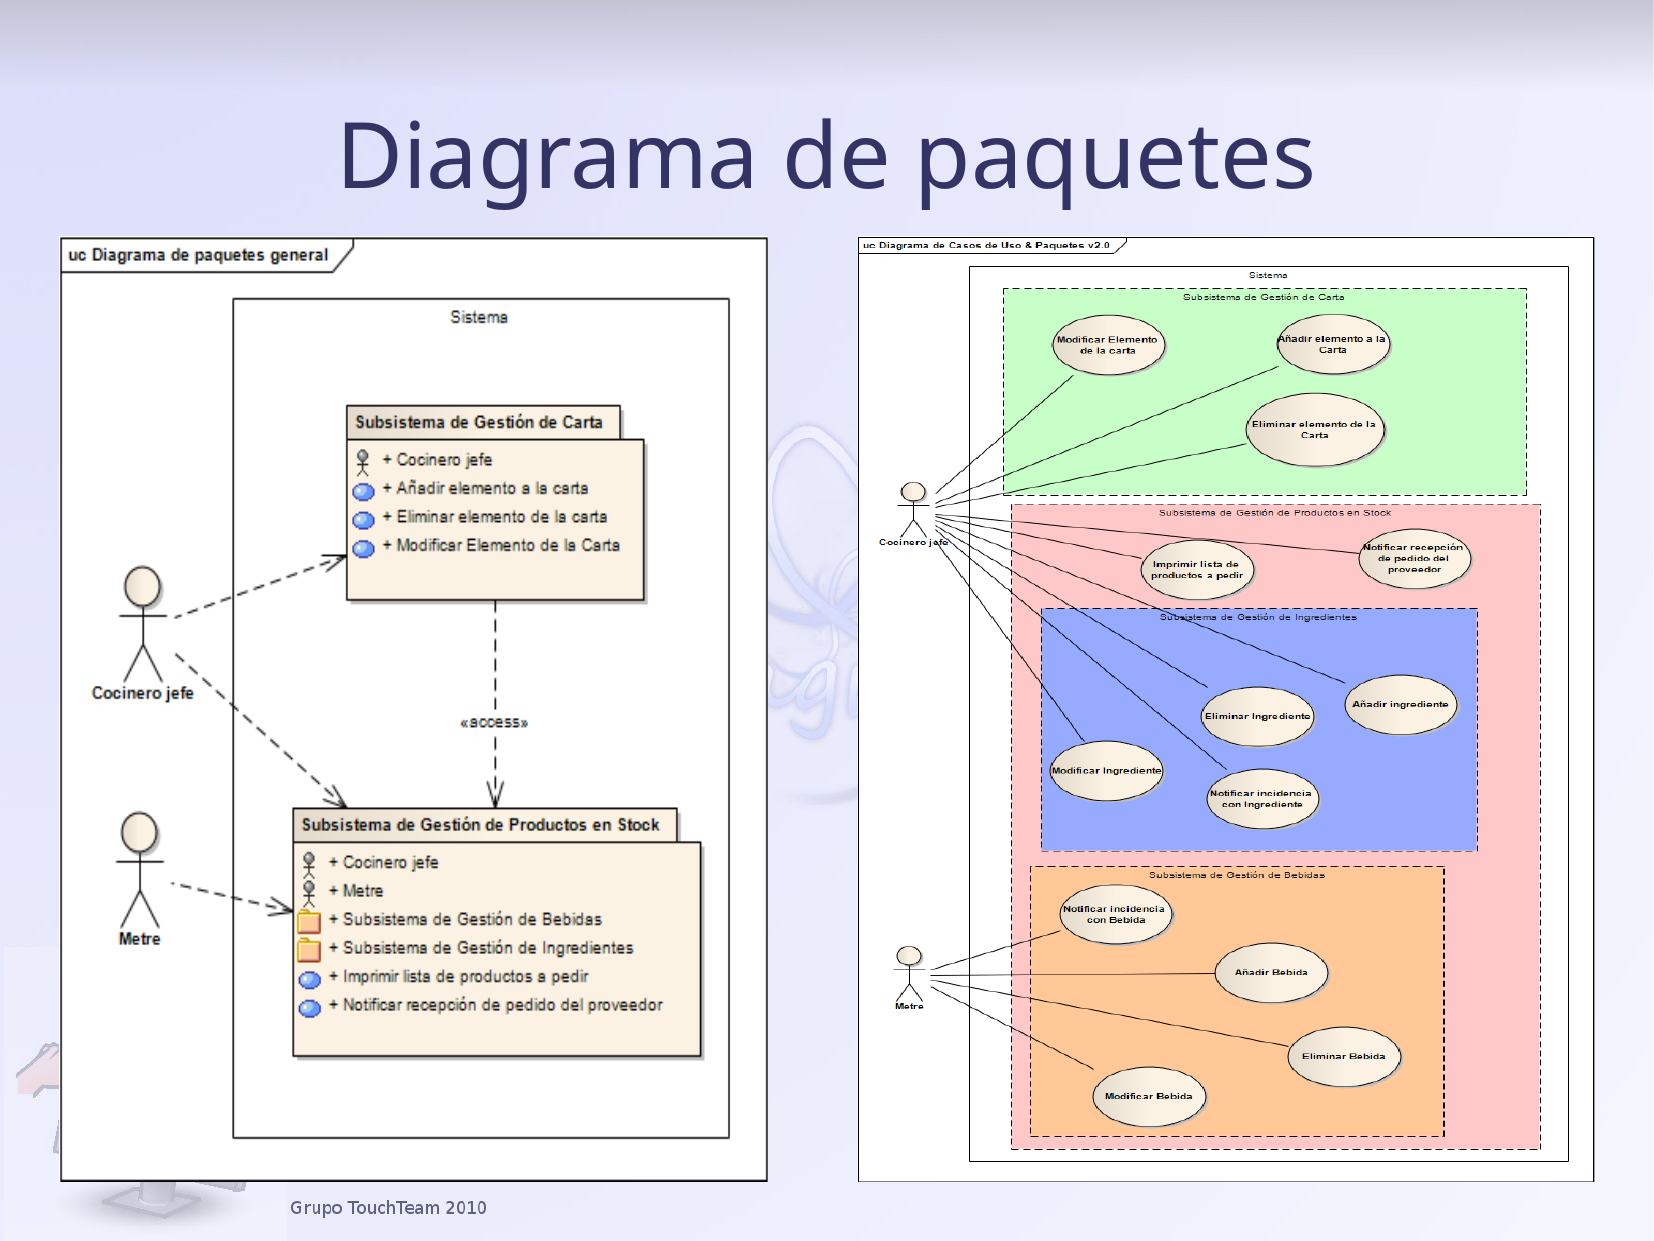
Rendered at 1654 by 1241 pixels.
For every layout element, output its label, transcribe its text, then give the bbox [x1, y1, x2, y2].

picture [0, 0, 1654, 1241]
title Diagrama de paquetes [82, 49, 1571, 257]
